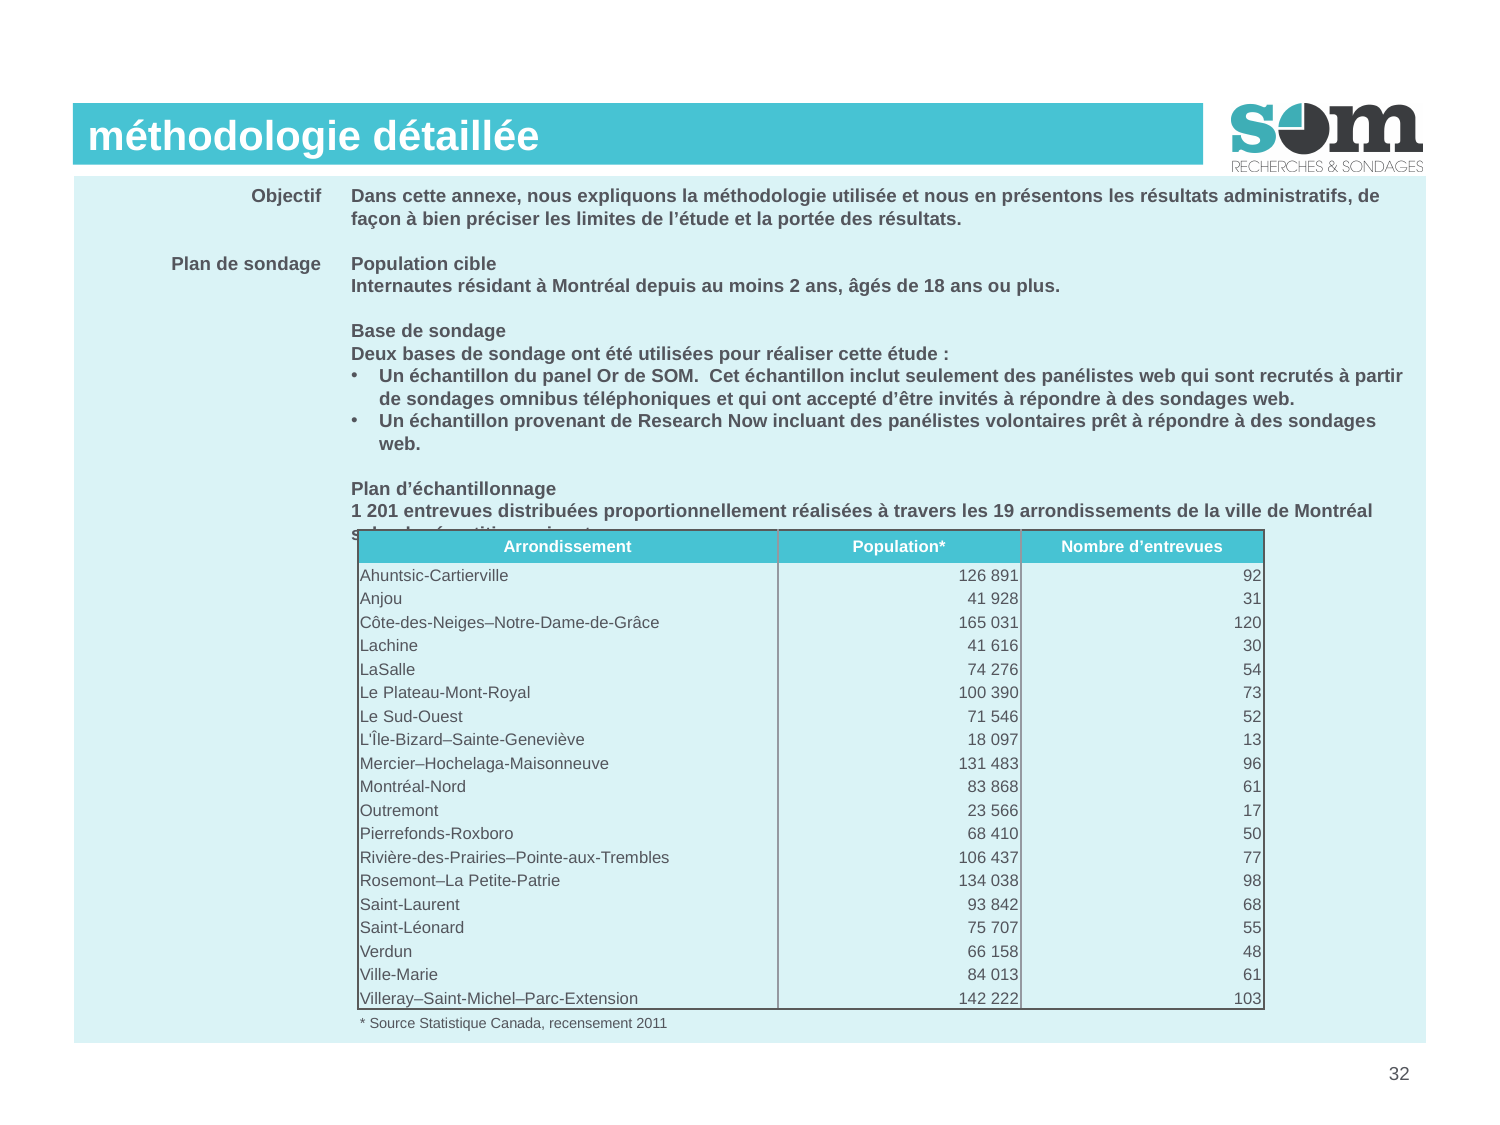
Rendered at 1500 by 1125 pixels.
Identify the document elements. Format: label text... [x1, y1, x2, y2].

table_cell Côte-des-Neiges–Notre-Dame-de-Grâce [359, 610, 777, 633]
table_cell 17 [1022, 798, 1263, 821]
table_cell 41 928 [779, 586, 1020, 610]
table_cell Verdun [359, 939, 777, 962]
table_header Nombre d’entrevues [1022, 531, 1263, 563]
table_cell 84 013 [779, 962, 1020, 986]
table_cell 66 158 [779, 939, 1020, 962]
table_cell 13 [1022, 727, 1263, 751]
table_cell Mercier–Hochelaga-Maisonneuve [359, 751, 777, 774]
table_cell 68 [1022, 892, 1263, 915]
table_cell 83 868 [779, 774, 1020, 798]
table_cell 134 038 [779, 868, 1020, 892]
table_cell 96 [1022, 751, 1263, 774]
table_cell Villeray–Saint-Michel–Parc-Extension [359, 986, 777, 1006]
table_cell 93 842 [779, 892, 1020, 915]
table_cell 75 707 [779, 915, 1020, 939]
table_cell 52 [1022, 704, 1263, 727]
table_cell 103 [1022, 986, 1263, 1008]
table_cell 31 [1022, 586, 1263, 610]
table_cell Saint-Laurent [359, 892, 777, 915]
table_cell 50 [1022, 821, 1263, 845]
table_cell 165 031 [779, 610, 1020, 633]
table_cell Lachine [359, 633, 777, 657]
table_cell 100 390 [779, 680, 1020, 704]
table_cell Saint-Léonard [359, 915, 777, 939]
table_cell Pierrefonds-Roxboro [359, 821, 777, 845]
table_cell 126 891 [779, 563, 1020, 586]
table_cell LaSalle [359, 657, 777, 680]
table_cell 61 [1022, 774, 1263, 798]
table_cell Outremont [359, 798, 777, 821]
table_cell 23 566 [779, 798, 1020, 821]
table_cell Anjou [359, 586, 777, 610]
table_cell 18 097 [779, 727, 1020, 751]
table_cell Montréal-Nord [359, 774, 777, 798]
table_cell 71 546 [779, 704, 1020, 727]
table_cell 41 616 [779, 633, 1020, 657]
table_cell 92 [1022, 563, 1263, 586]
table_cell 54 [1022, 657, 1263, 680]
table_cell 55 [1022, 915, 1263, 939]
table_cell Ahuntsic-Cartierville [359, 563, 777, 586]
table_cell 73 [1022, 680, 1263, 704]
table_cell 131 483 [779, 751, 1020, 774]
table_cell Ville-Marie [359, 962, 777, 986]
table_cell 98 [1022, 868, 1263, 892]
table_cell 120 [1022, 610, 1263, 633]
text_box * Source Statistique Canada, recensement 2011 [345, 1006, 1096, 1040]
list Dans cette annexe, nous expliquons la méthodologie utilisée et nous en présentons les résultats administratifs, de façon à bien préciser les limites de l’étude et la portée des résultats. Population cible Internautes résidant à Montréal depuis au moins 2 ans, âgés de 18 ans ou plus. Base de sondage Deux bases de sondage ont été utilisées pour réaliser cette étude : Un échantillon du panel Or de SOM. Cet échantillon inclut seulement des panélistes web qui sont recrutés à partir de sondages omnibus téléphoniques et qui ont accepté d’être invités à répondre à des sondages web. Un échantillon provenant de Research Now incluant des panélistes volontaires prêt à répondre à des sondages web. Plan d’échantillonnage 1 201 entrevues distribuées proportionnellement réalisées à travers les 19 arrondissements de la ville de Montréal selon la répartition suivante : [337, 176, 1426, 1043]
table_cell 68 410 [779, 821, 1020, 845]
table_cell L'Île-Bizard–Sainte-Geneviève [359, 727, 777, 751]
table_cell Le Sud-Ouest [359, 704, 777, 727]
title méthodologie détaillée [72, 103, 1204, 165]
table_header Arrondissement [359, 531, 777, 563]
table_cell 48 [1022, 939, 1263, 962]
table_cell 106 437 [779, 845, 1020, 868]
table_cell 30 [1022, 633, 1263, 657]
table_cell Rivière-des-Prairies–Pointe-aux-Trembles [359, 845, 777, 868]
slide_number <numéro> [1074, 1042, 1425, 1103]
picture [1231, 103, 1423, 172]
table_cell 142 222 [779, 986, 1020, 1006]
table_cell Rosemont–La Petite-Patrie [359, 868, 777, 892]
list Objectif Plan de sondage [74, 176, 337, 1043]
table_cell Le Plateau-Mont-Royal [359, 680, 777, 704]
table_cell 61 [1022, 962, 1263, 986]
table_cell 77 [1022, 845, 1263, 868]
table_cell 74 276 [779, 657, 1020, 680]
table_header Population* [779, 531, 1020, 563]
